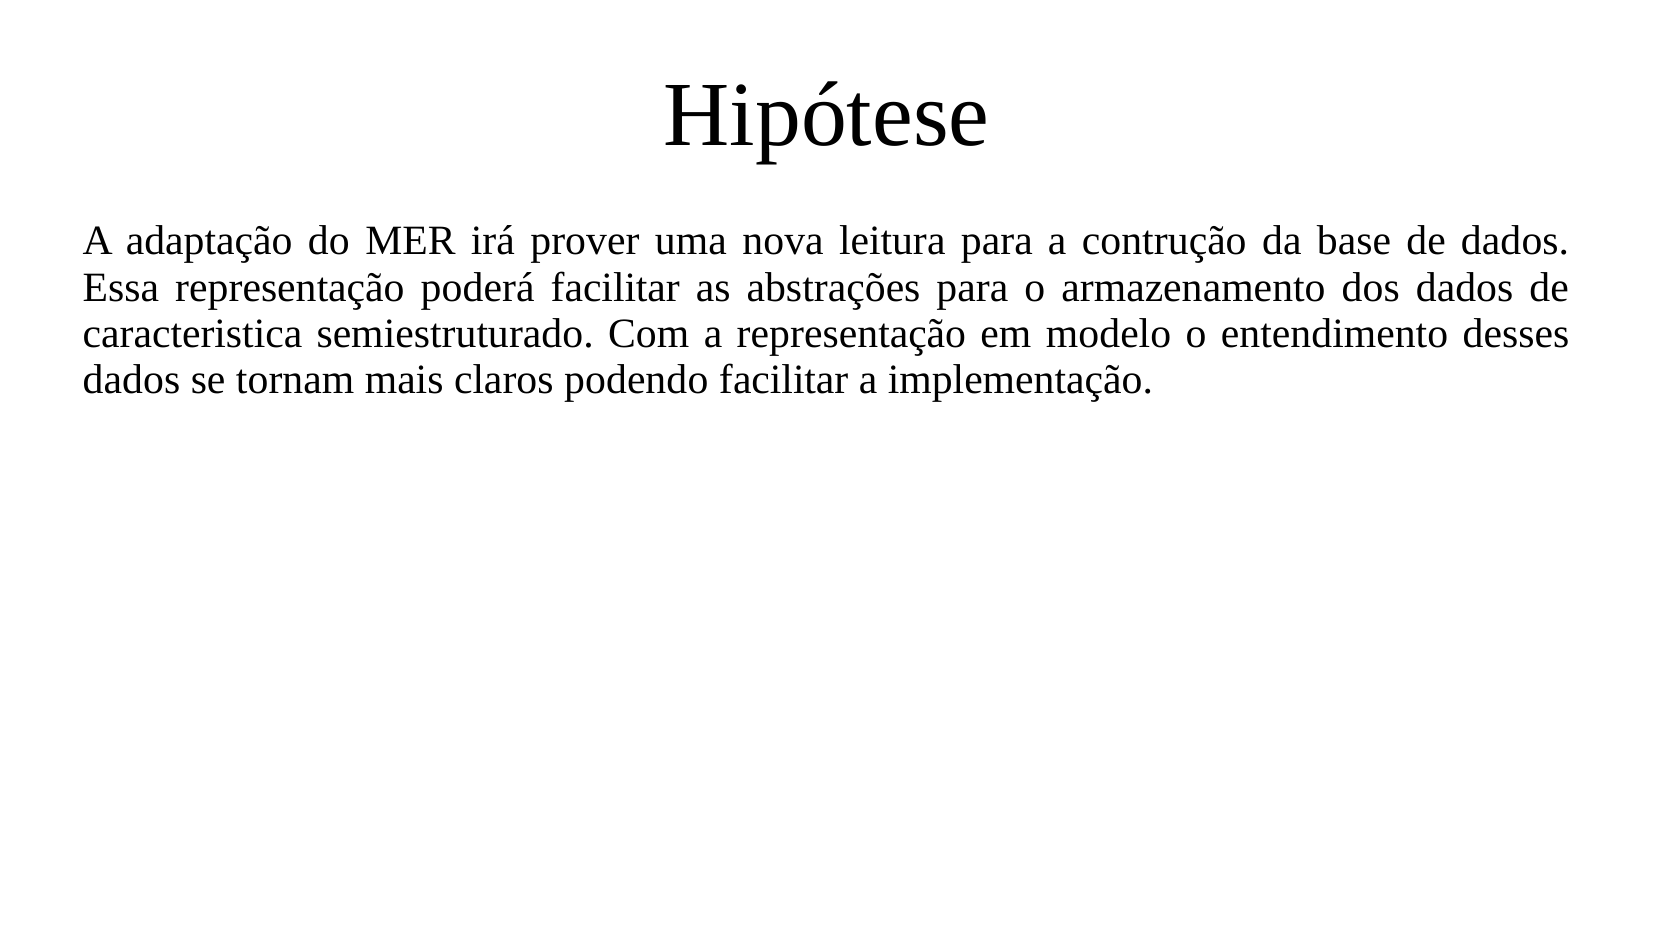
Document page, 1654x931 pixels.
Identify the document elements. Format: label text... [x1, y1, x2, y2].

list A adaptação do MER irá prover uma nova leitura para a contrução da base de dados. Essa representação poderá facilitar as abstrações para o armazenamento dos dados de caracteristica semiestruturado. Com a representação em modelo o entendimento desses dados se tornam mais claros podendo facilitar a implementação. [82, 217, 1571, 403]
title Hipótese [82, 37, 1571, 193]
